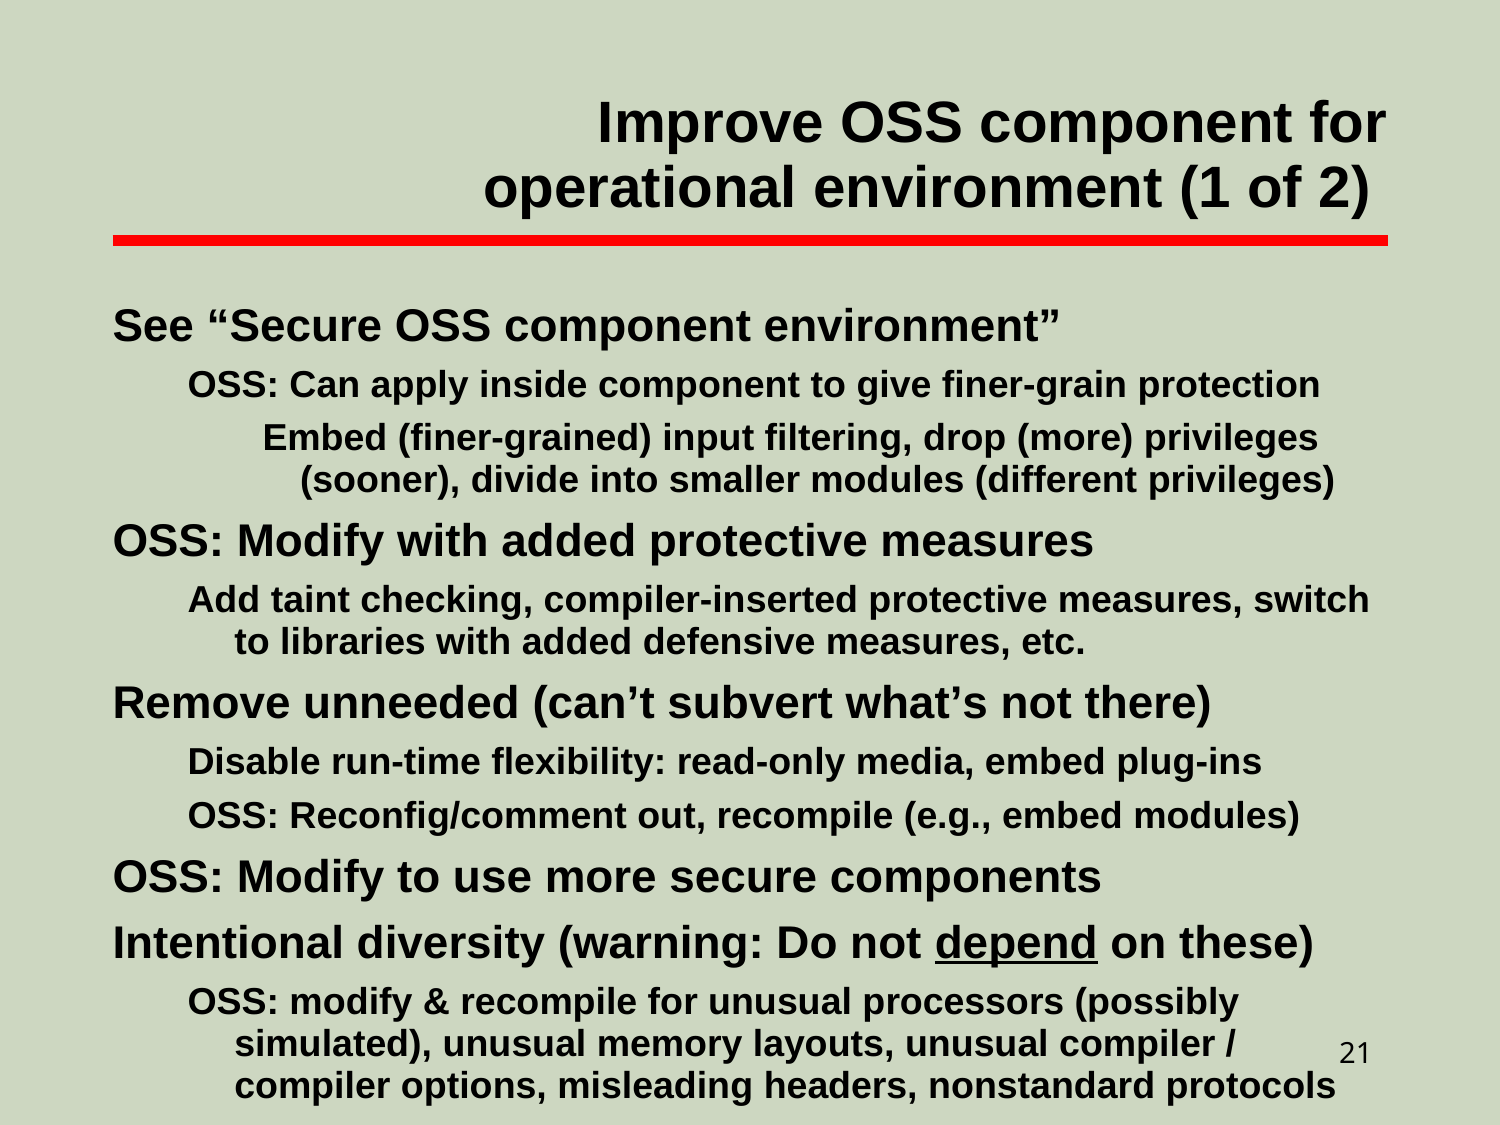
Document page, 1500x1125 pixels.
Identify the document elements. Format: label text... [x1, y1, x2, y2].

list See “Secure OSS component environment” OSS: Can apply inside component to give finer-grain protection Embed (finer-grained) input filtering, drop (more) privileges (sooner), divide into smaller modules (different privileges) OSS: Modify with added protective measures Add taint checking, compiler-inserted protective measures, switch to libraries with added defensive measures, etc. Remove unneeded (can’t subvert what’s not there) Disable run-time flexibility: read-only media, embed plug-ins OSS: Reconfig/comment out, recompile (e.g., embed modules) OSS: Modify to use more secure components Intentional diversity (warning: Do not depend on these) OSS: modify & recompile for unusual processors (possibly simulated), unusual memory layouts, unusual compiler / compiler options, misleading headers, nonstandard protocols [112, 299, 1388, 1107]
title Improve OSS component for operational environment (1 of 2) [337, 89, 1388, 220]
